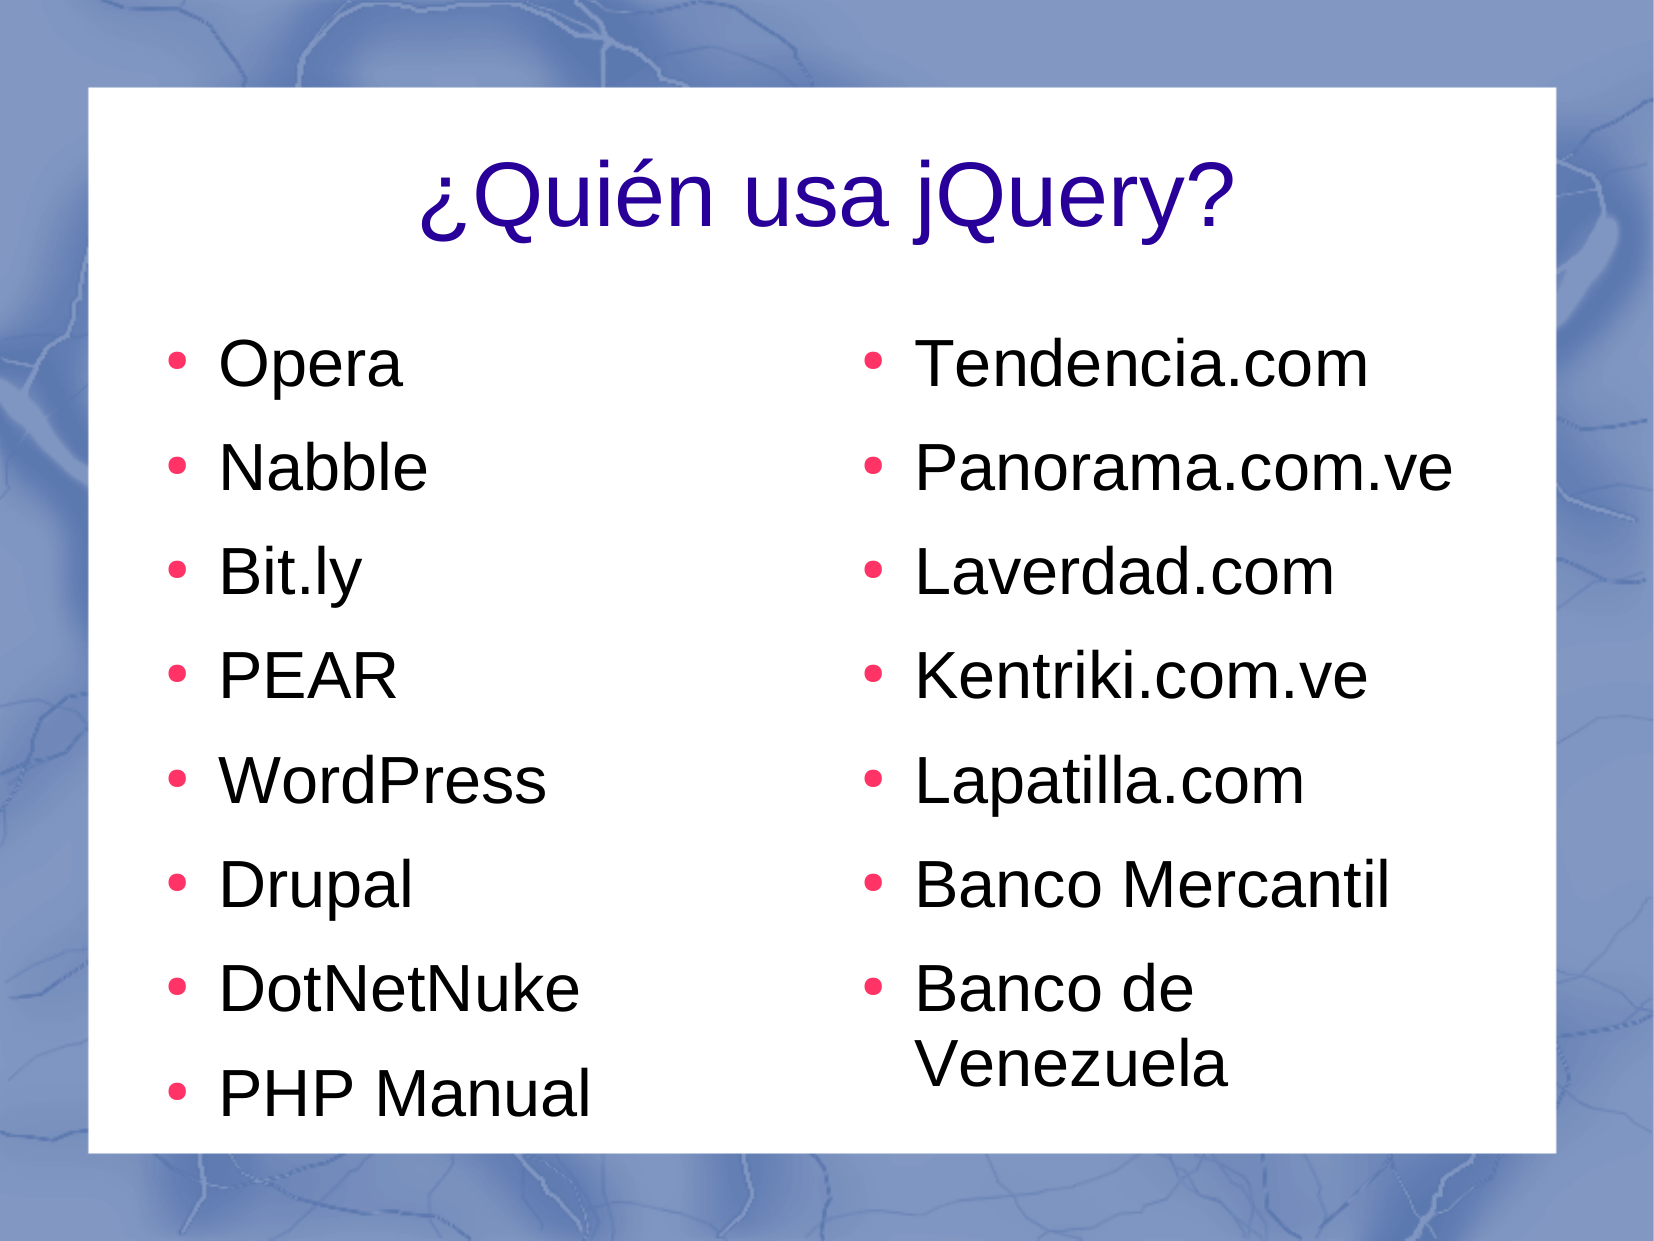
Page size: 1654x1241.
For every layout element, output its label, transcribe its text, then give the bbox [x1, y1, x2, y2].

title ¿Quién usa jQuery? [118, 90, 1536, 298]
list Opera Nabble Bit.ly PEAR WordPress Drupal DotNetNuke PHP Manual [147, 325, 811, 1232]
list Tendencia.com Panorama.com.ve Laverdad.com Kentriki.com.ve Lapatilla.com Banco Mercantil Banco de Venezuela [843, 325, 1507, 1232]
picture [0, 0, 1654, 1241]
